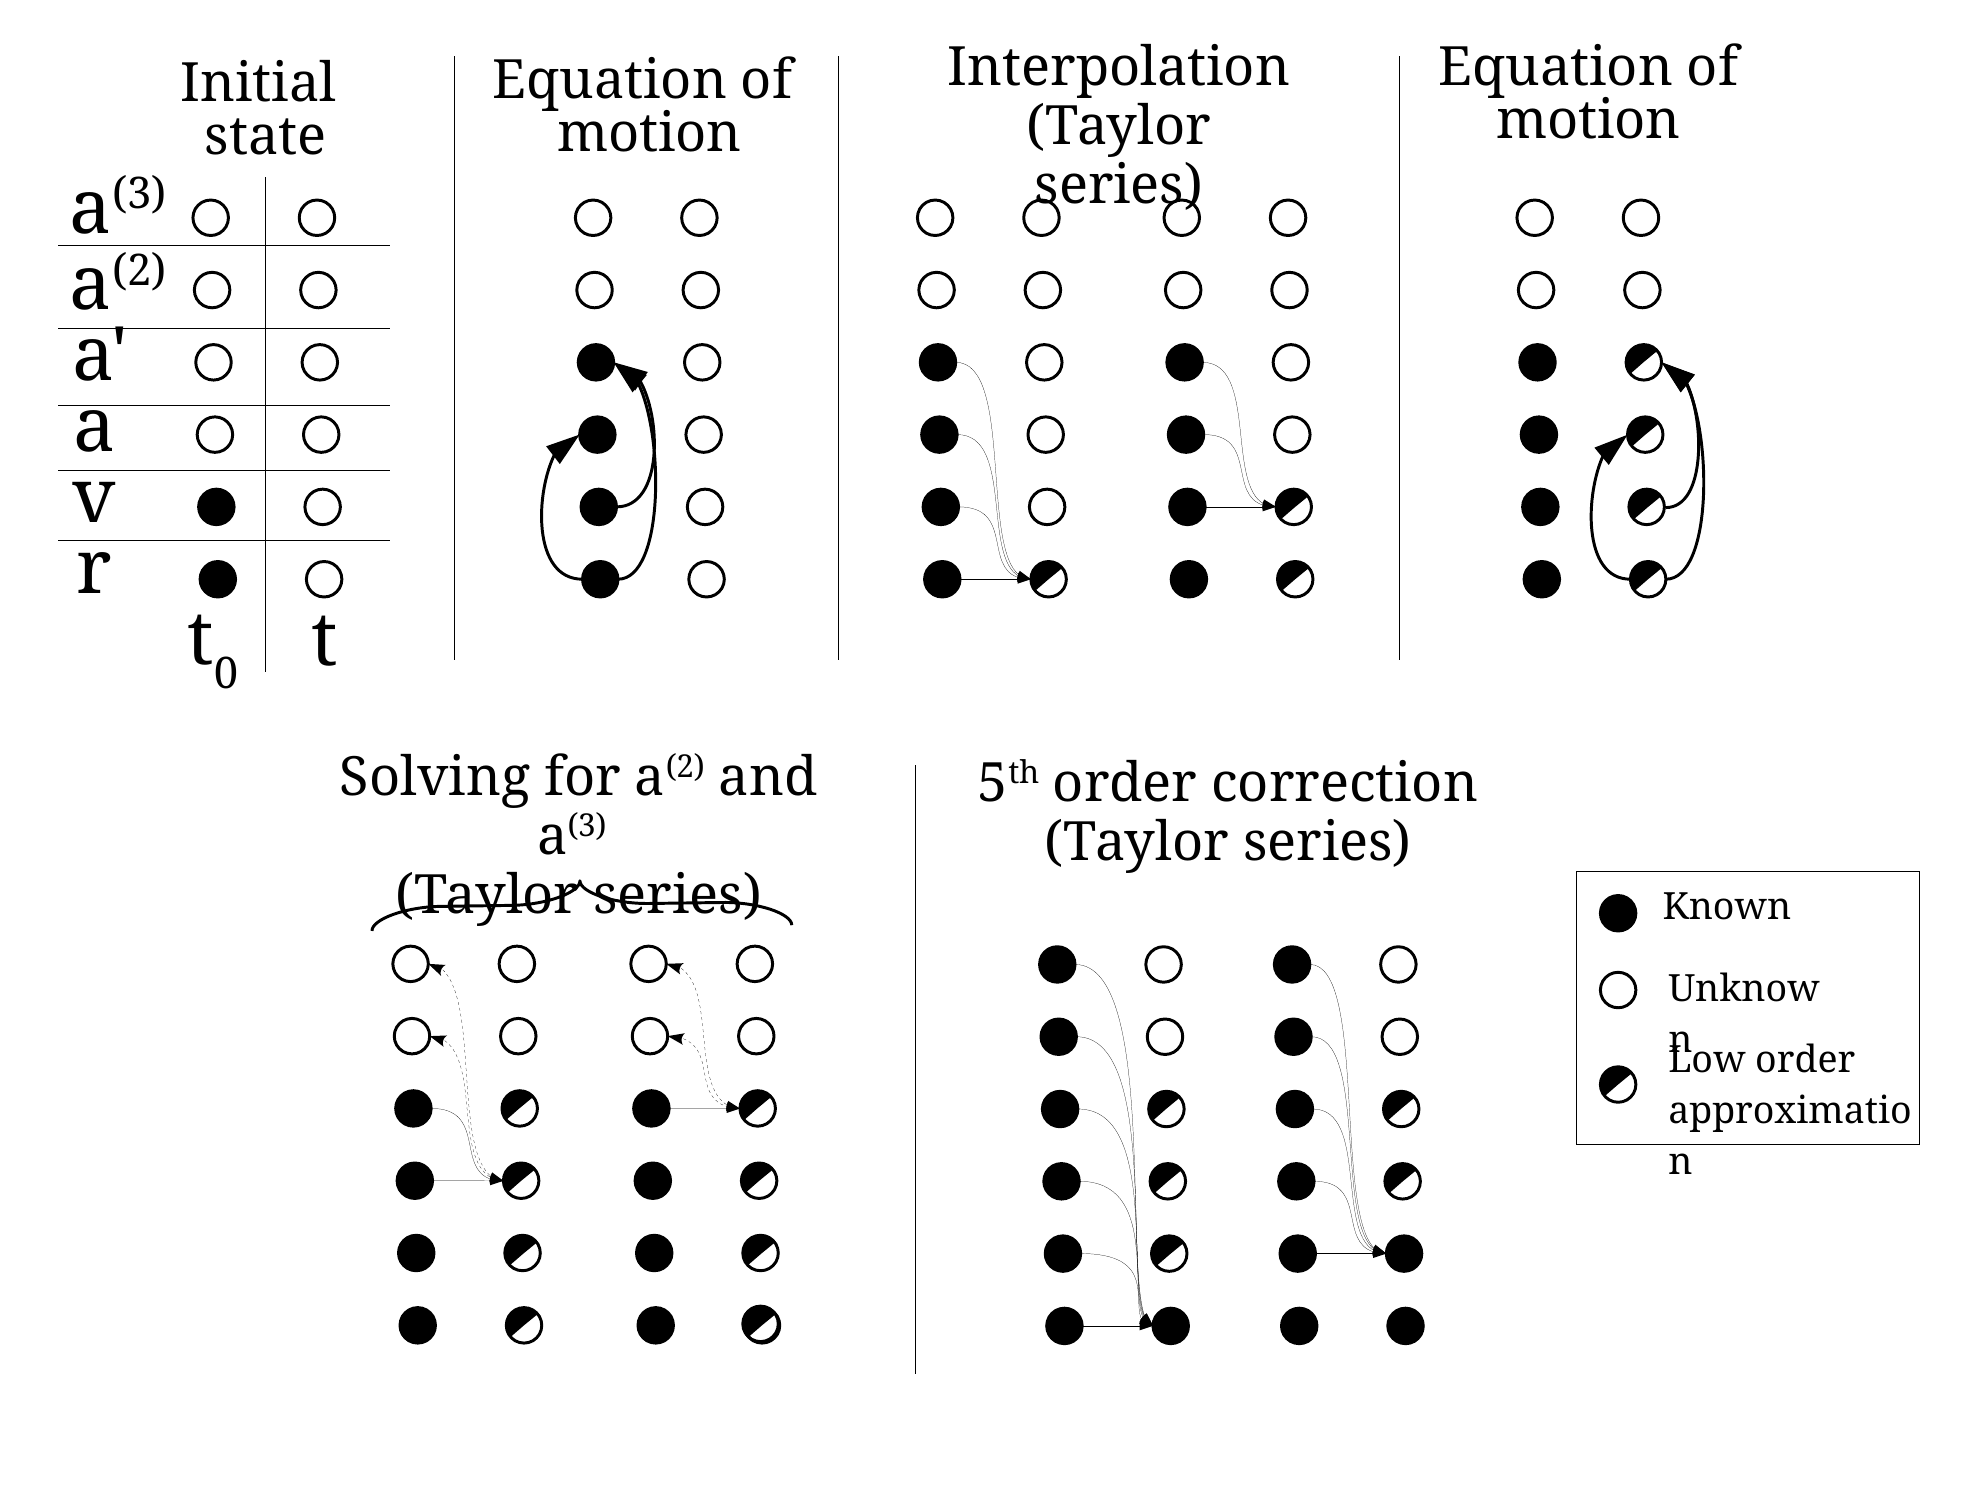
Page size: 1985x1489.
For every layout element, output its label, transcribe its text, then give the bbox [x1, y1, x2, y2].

text_box [741, 1162, 773, 1193]
text_box [739, 1090, 771, 1121]
text_box Low order approximation [1653, 1025, 1919, 1144]
text_box 5th order correction (Taylor series) [962, 750, 1495, 884]
text_box [1628, 489, 1662, 520]
text_box Equation of motion [1423, 41, 1754, 163]
text_box [1166, 344, 1203, 381]
text_box [398, 1235, 434, 1271]
text_box [1168, 416, 1204, 453]
text_box Initial state [88, 56, 443, 178]
text_box [1045, 1235, 1081, 1272]
text_box [635, 1162, 671, 1199]
text_box [1630, 561, 1662, 591]
text_box a' [53, 341, 148, 412]
text_box [920, 344, 956, 381]
text_box [581, 489, 617, 525]
text_box [1519, 344, 1556, 381]
text_box [1169, 489, 1206, 525]
text_box t0 [165, 576, 260, 711]
text_box [1383, 1091, 1415, 1121]
text_box [198, 489, 235, 525]
text_box v [47, 483, 142, 554]
text_box [1151, 1235, 1185, 1267]
text_box a(2) [53, 265, 184, 341]
text_box [1153, 1308, 1189, 1344]
text_box [506, 1307, 538, 1337]
text_box [1171, 561, 1207, 597]
text_box r [47, 554, 142, 625]
text_box a(3) [53, 145, 184, 265]
text_box [1148, 1091, 1180, 1121]
text_box a [47, 364, 142, 483]
text_box Solving for a(2) and a(3) (Taylor series) [301, 744, 857, 878]
text_box [1384, 1163, 1417, 1194]
text_box [1281, 1308, 1317, 1344]
text_box [742, 1306, 775, 1336]
text_box [1627, 416, 1659, 447]
text_box [1042, 1091, 1078, 1127]
text_box [1386, 1235, 1422, 1272]
text_box [923, 489, 959, 525]
text_box [1524, 561, 1560, 597]
text_box [399, 1307, 436, 1344]
text_box [633, 1090, 670, 1127]
text_box [579, 416, 616, 453]
text_box [1275, 1018, 1312, 1055]
text_box [1387, 1308, 1424, 1344]
text_box [1275, 489, 1309, 520]
text_box Low order approximation [1653, 1025, 1938, 1196]
text_box [1521, 416, 1557, 453]
text_box [1030, 561, 1063, 591]
text_box [1277, 561, 1309, 591]
text_box t [277, 578, 373, 697]
text_box [1600, 895, 1636, 932]
text_box [1039, 946, 1075, 983]
text_box [503, 1162, 535, 1193]
text_box [501, 1090, 533, 1121]
text_box [1280, 1235, 1316, 1272]
text_box [582, 561, 618, 597]
text_box [1277, 1091, 1313, 1127]
text_box [1274, 946, 1310, 983]
text_box [1522, 489, 1559, 525]
text_box Known [1647, 872, 1849, 943]
text_box Interpolation (Taylor series) [921, 35, 1317, 169]
text_box [200, 561, 236, 576]
text_box [1626, 344, 1657, 374]
text_box [1040, 1018, 1077, 1055]
text_box [1046, 1308, 1083, 1344]
text_box [636, 1235, 672, 1271]
text_box [742, 1235, 776, 1266]
text_box [504, 1235, 538, 1266]
text_box [578, 344, 614, 381]
text_box [637, 1307, 674, 1344]
text_box Equation of motion [413, 53, 886, 176]
text_box [397, 1162, 433, 1199]
text_box Unknown [1653, 954, 1855, 1025]
text_box [1278, 1163, 1315, 1200]
text_box [1043, 1163, 1080, 1200]
text_box [1150, 1163, 1182, 1194]
text_box [921, 416, 958, 453]
text_box [924, 561, 961, 597]
text_box [395, 1090, 432, 1127]
text_box [1600, 1066, 1632, 1097]
